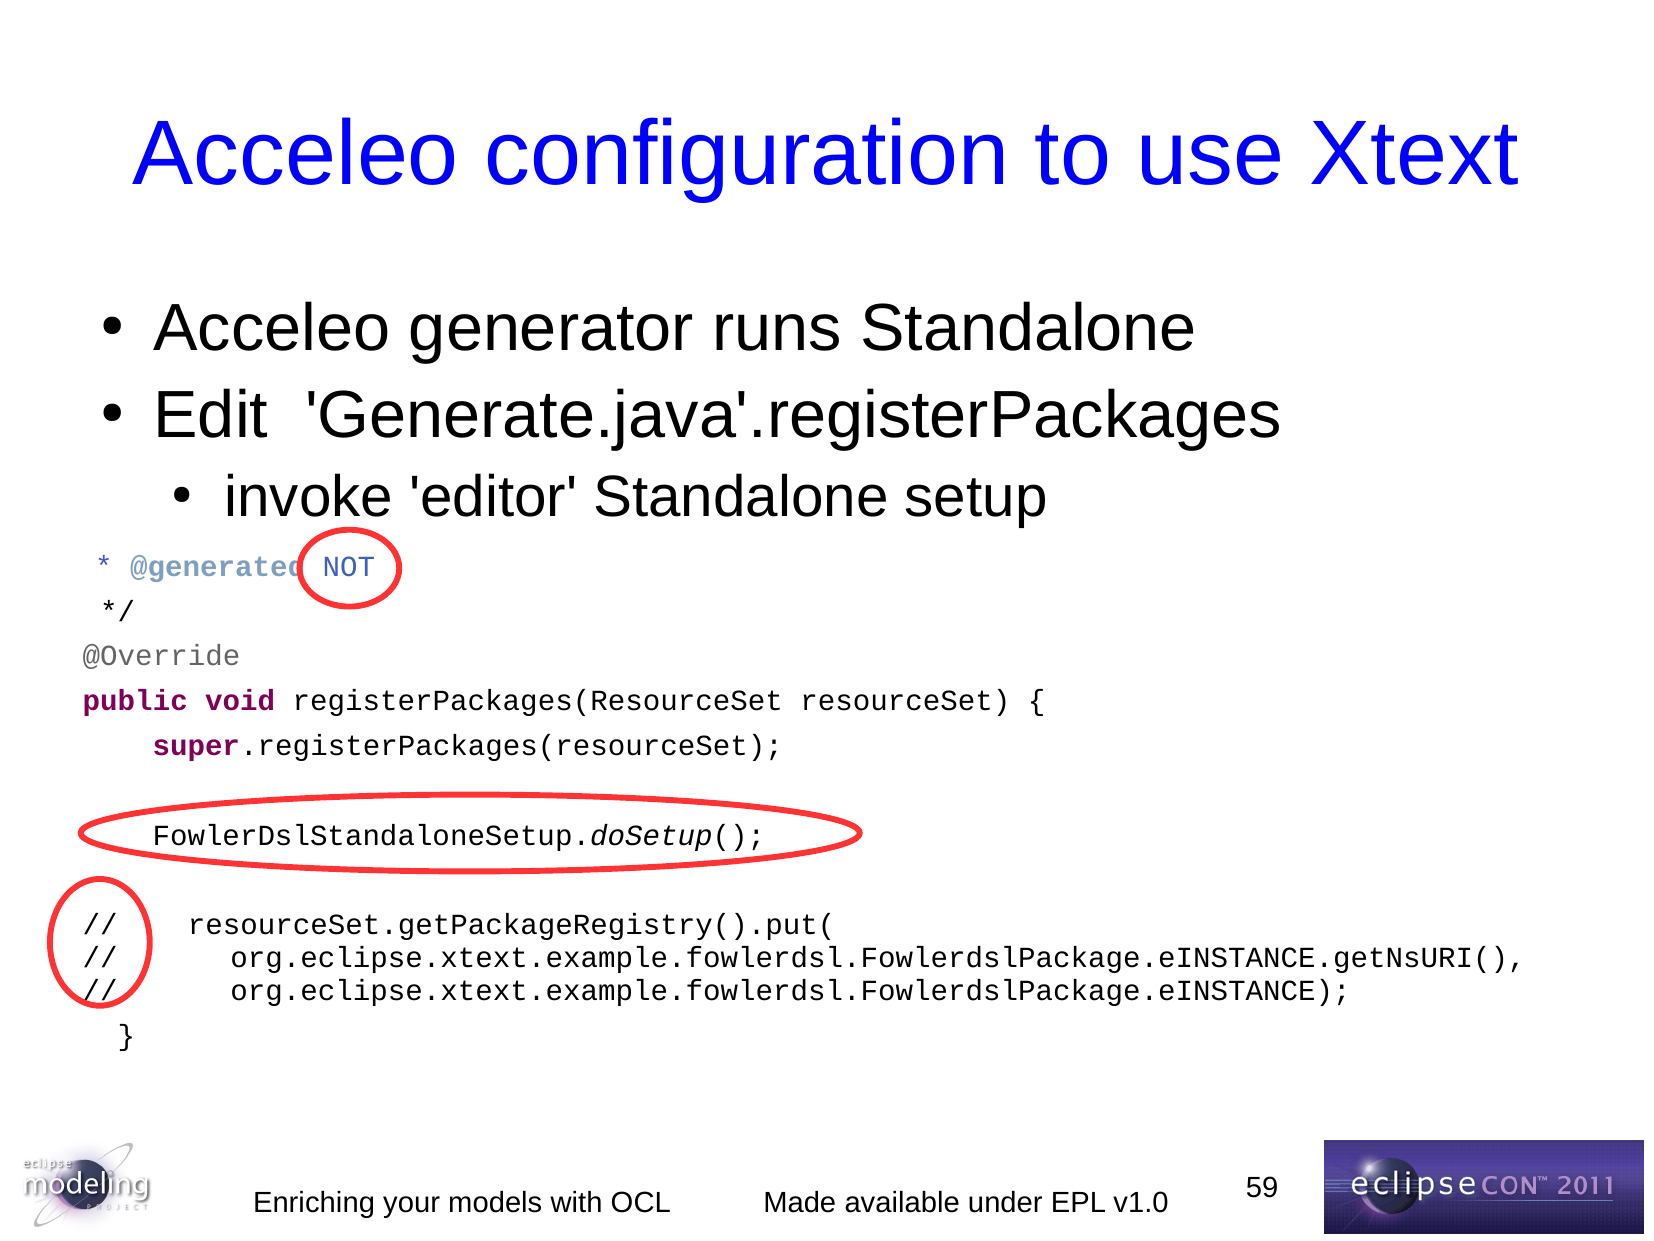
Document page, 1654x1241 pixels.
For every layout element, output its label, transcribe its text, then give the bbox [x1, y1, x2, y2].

picture [1324, 1140, 1644, 1234]
picture [9, 1136, 156, 1235]
title Acceleo configuration to use Xtext [82, 56, 1571, 250]
list Acceleo generator runs Standalone Edit 'Generate.java'.registerPackages invoke 'editor' Standalone setup * @generated NOT */ @Override public void registerPackages(ResourceSet resourceSet) { super.registerPackages(resourceSet); FowlerDslStandaloneSetup.doSetup(); // resourceSet.getPackageRegistry().put( // org.eclipse.xtext.example.fowlerdsl.FowlerdslPackage.eINSTANCE.getNsURI(), // org.eclipse.xtext.example.fowlerdsl.FowlerdslPackage.eINSTANCE); } [85, 798, 856, 868]
list Acceleo generator runs Standalone Edit 'Generate.java'.registerPackages invoke 'editor' Standalone setup * @generated NOT */ @Override public void registerPackages(ResourceSet resourceSet) { super.registerPackages(resourceSet); FowlerDslStandaloneSetup.doSetup(); // resourceSet.getPackageRegistry().put( // org.eclipse.xtext.example.fowlerdsl.FowlerdslPackage.eINSTANCE.getNsURI(), // org.eclipse.xtext.example.fowlerdsl.FowlerdslPackage.eINSTANCE); } [82, 290, 1571, 1094]
